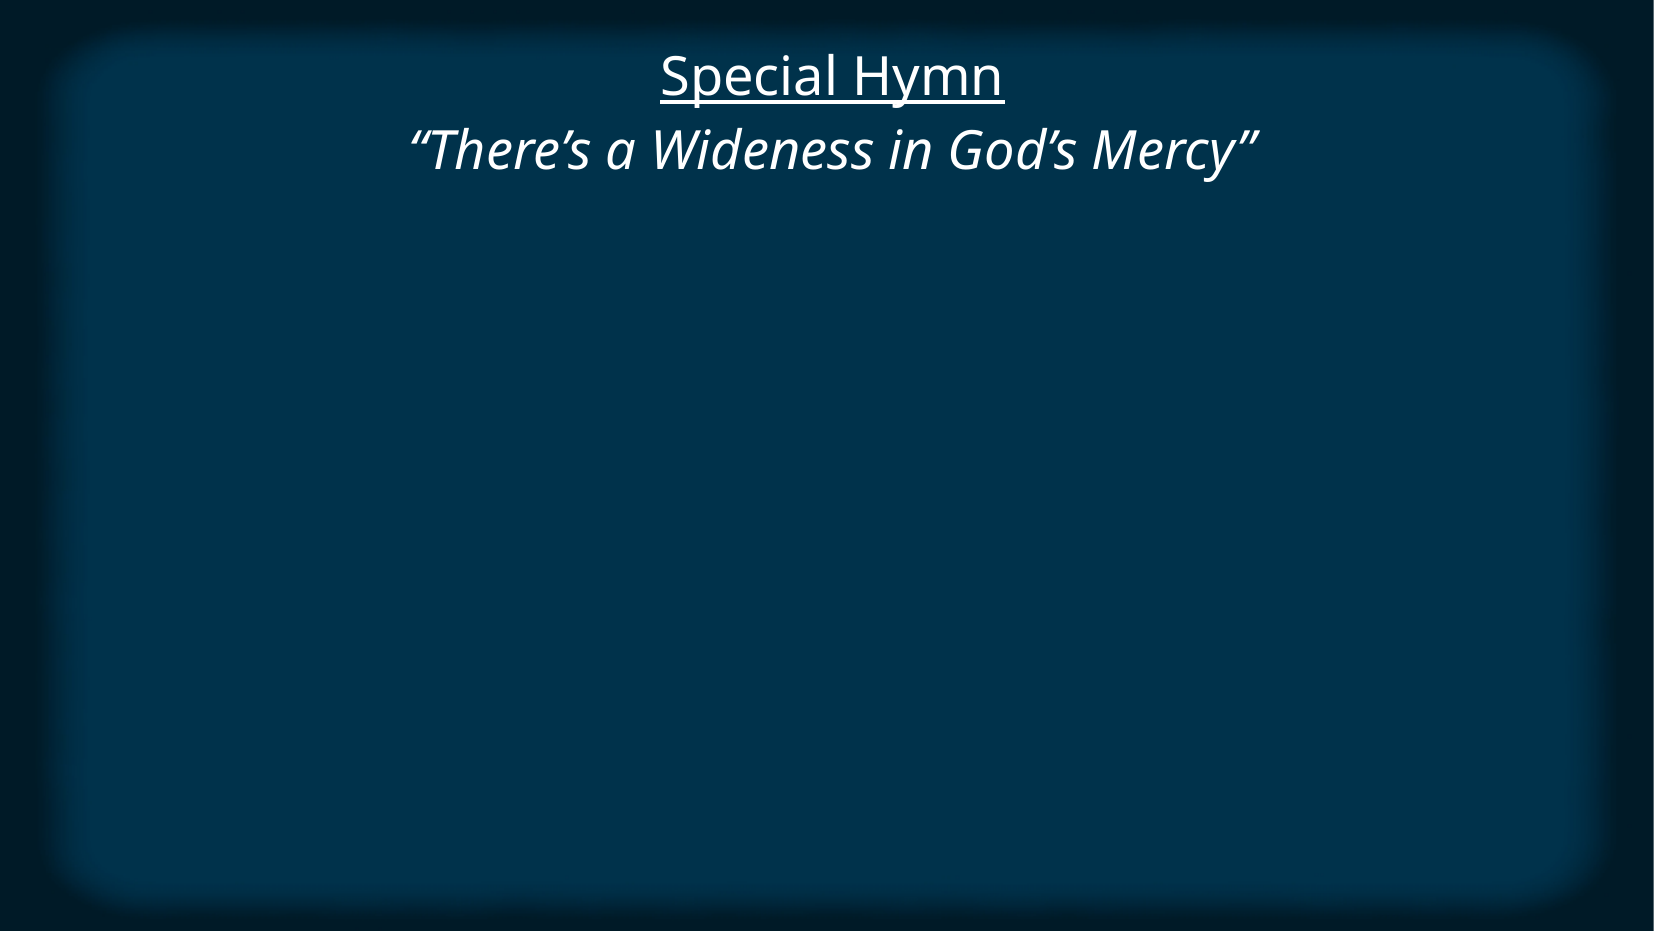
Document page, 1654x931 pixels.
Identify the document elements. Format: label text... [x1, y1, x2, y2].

text_box Special Hymn “There’s a Wideness in God’s Mercy” [105, 30, 1561, 189]
picture [0, 0, 1654, 931]
